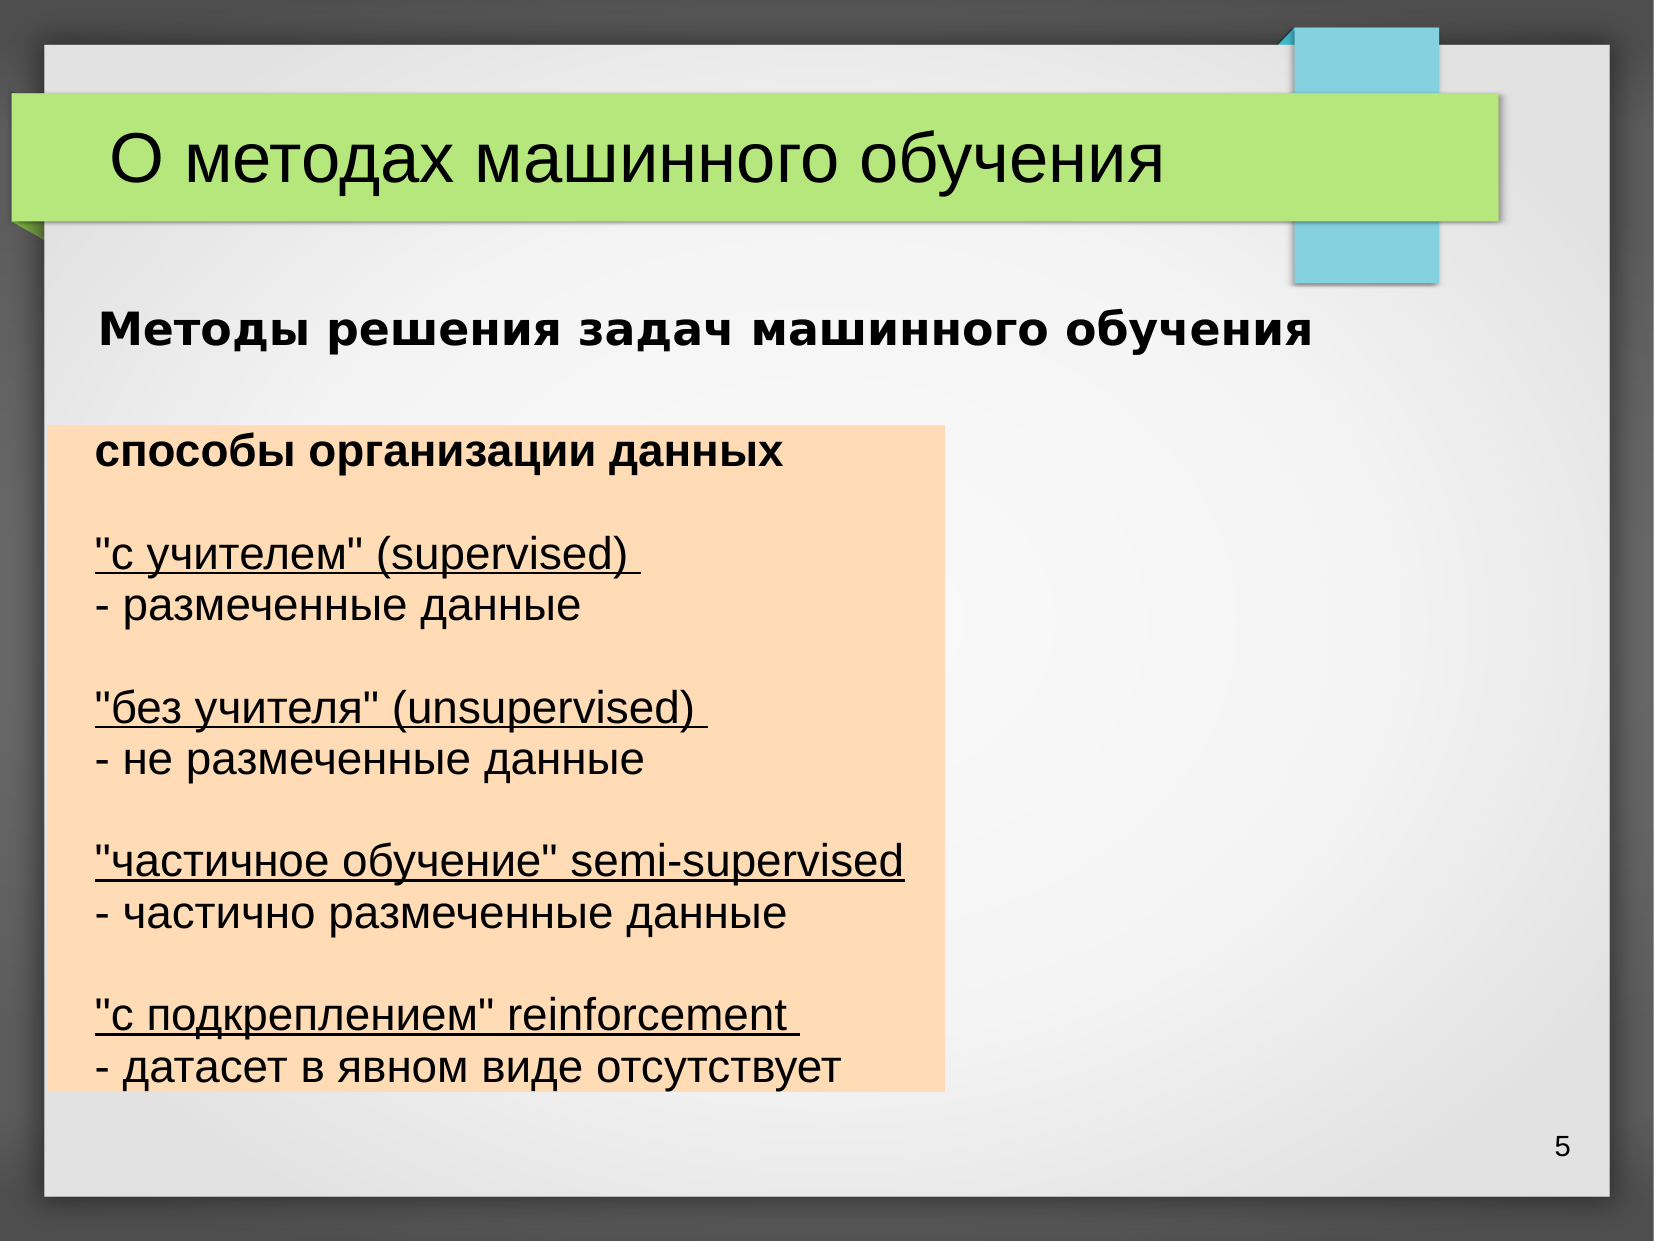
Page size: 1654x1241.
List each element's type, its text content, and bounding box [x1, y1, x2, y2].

title О методах машинного обучения [71, 118, 1205, 199]
text_box способы организации данных "с учителем" (supervised) - размеченные данные "без учителя" (unsupervised) - не размеченные данные "частичное обучение" semi-supervised - частично размеченные данные "с подкреплением" reinforcement - датасет в явном виде отсутствует [47, 425, 945, 1092]
picture [0, 0, 1654, 1241]
text_box Методы решения задач машинного обучения [82, 295, 1583, 370]
